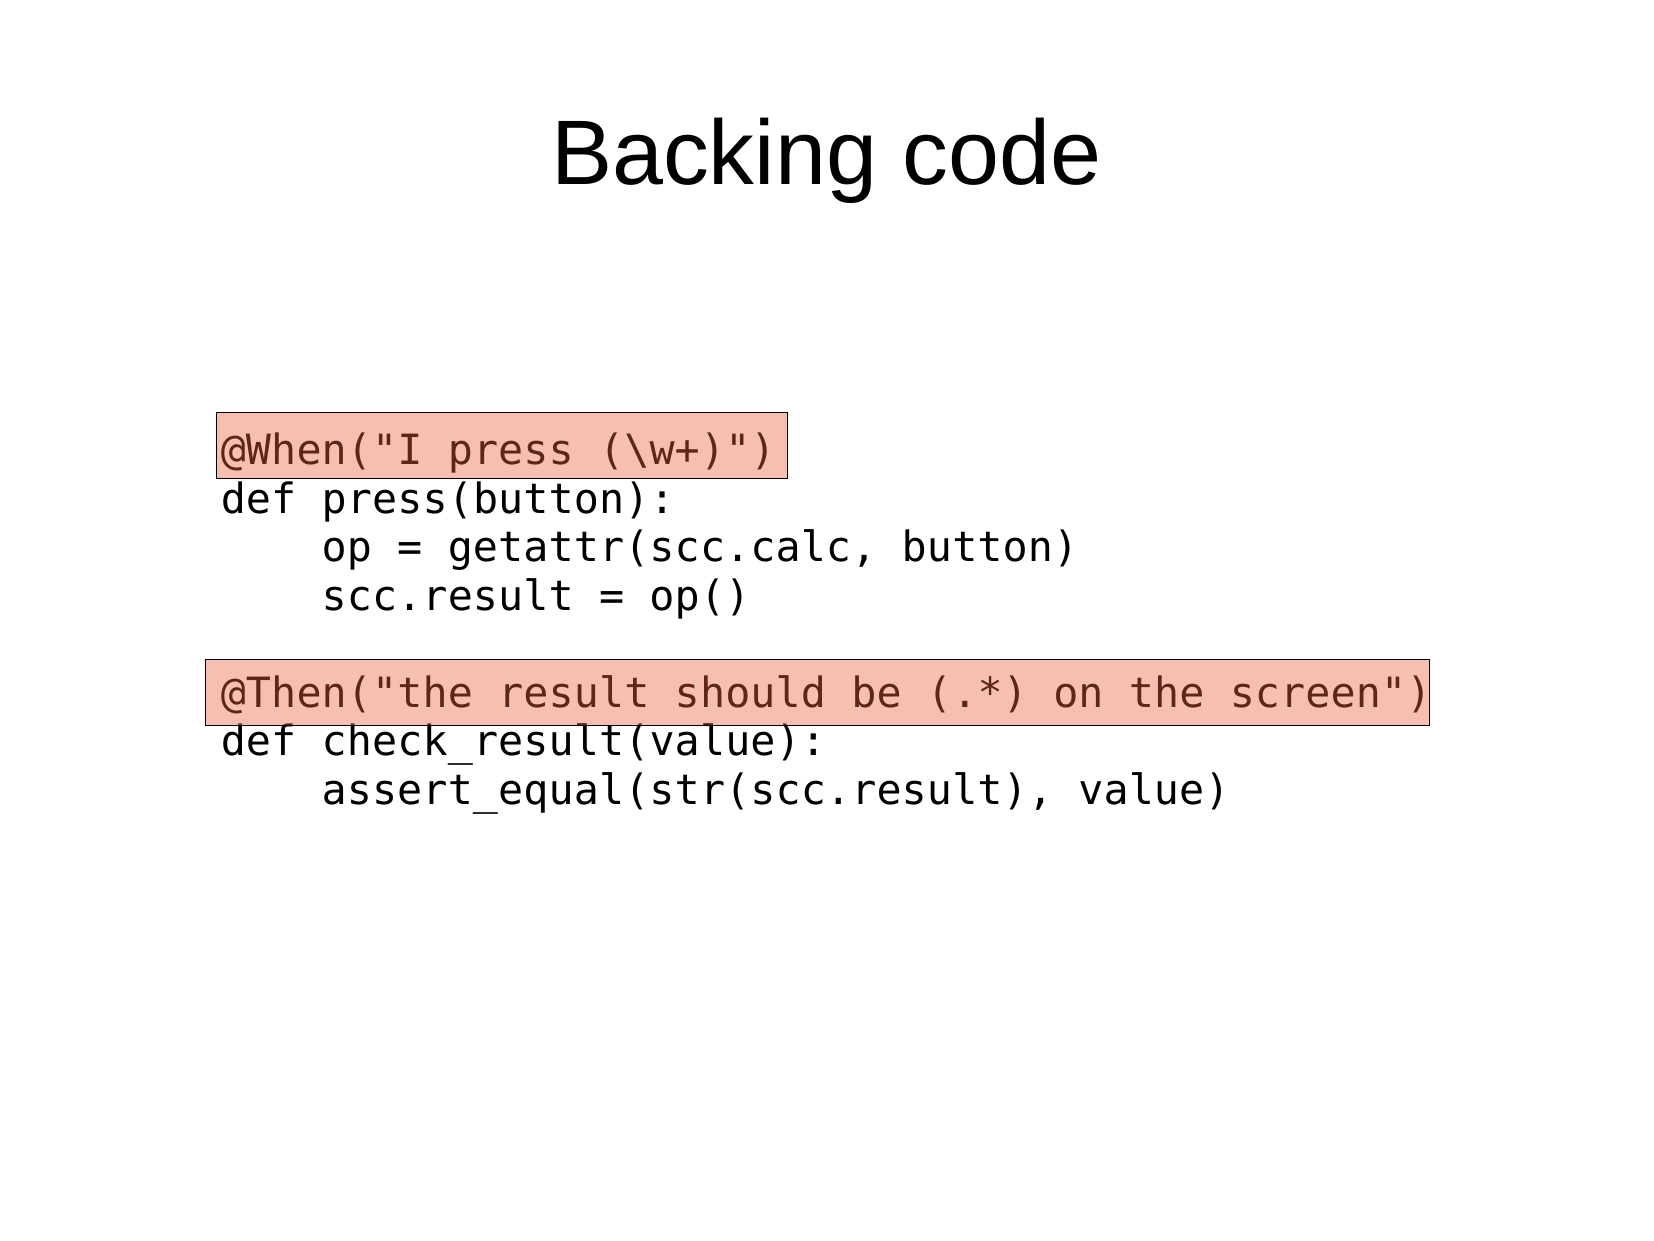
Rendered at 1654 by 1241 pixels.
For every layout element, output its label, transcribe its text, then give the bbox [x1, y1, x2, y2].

title Backing code [82, 49, 1571, 257]
text_box [216, 412, 788, 479]
text_box [205, 659, 1430, 726]
text_box @When("I press (\w+)") def press(button): op = getattr(scc.calc, button) scc.result = op() @Then("the result should be (.*) on the screen") def check_result(value): assert_equal(str(scc.result), value) [205, 418, 1448, 822]
